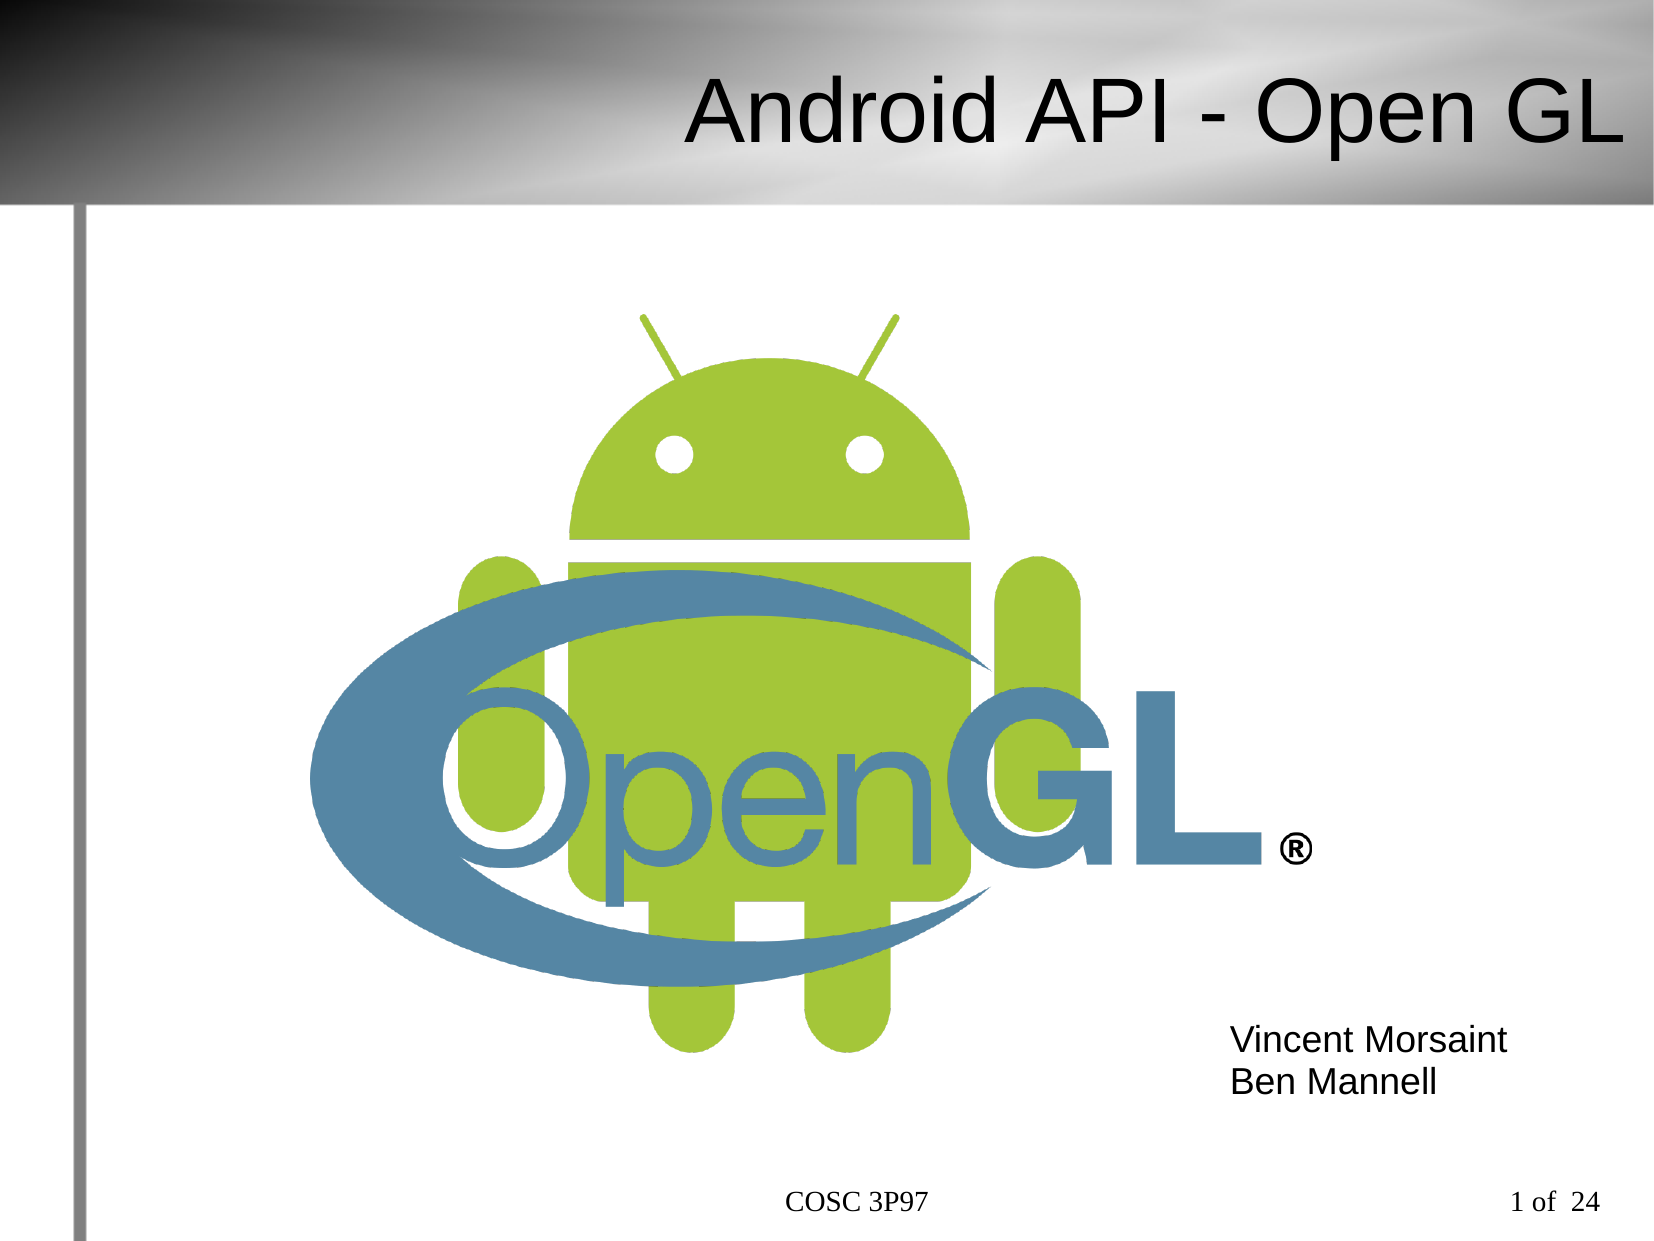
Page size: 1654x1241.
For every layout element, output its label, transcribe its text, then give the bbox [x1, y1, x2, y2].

picture [0, 0, 1654, 1241]
title Android API - Open GL [210, 27, 1628, 196]
text_box Vincent Morsaint Ben Mannell [1215, 1011, 1523, 1111]
